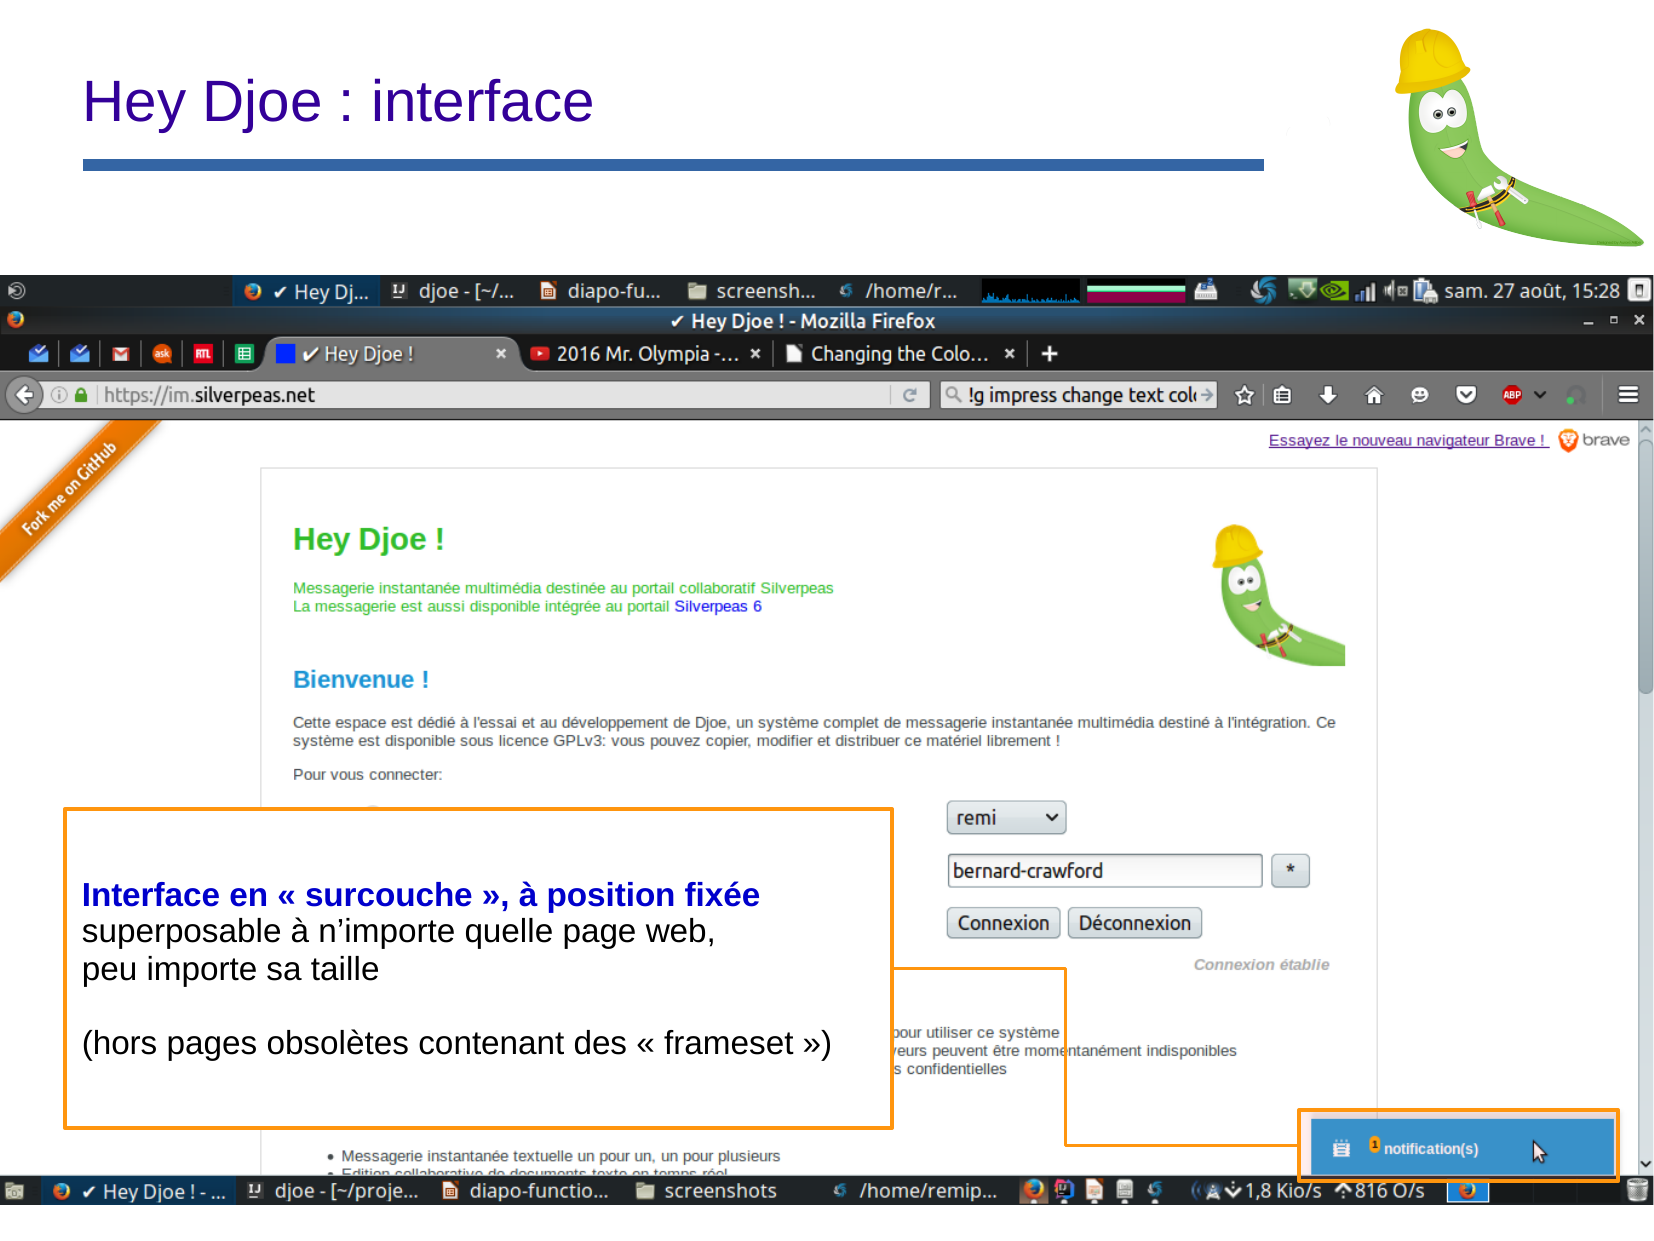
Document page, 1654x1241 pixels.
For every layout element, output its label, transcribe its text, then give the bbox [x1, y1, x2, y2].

picture [0, 275, 1654, 1205]
picture [1286, 23, 1647, 248]
text_box [1299, 1110, 1619, 1182]
text_box Interface en « surcouche », à position fixée superposable à n’importe quelle page web, peu importe sa taille (hors pages obsolètes contenant des « frameset ») [64, 809, 892, 1128]
title Hey Djoe : interface [82, 49, 1264, 154]
